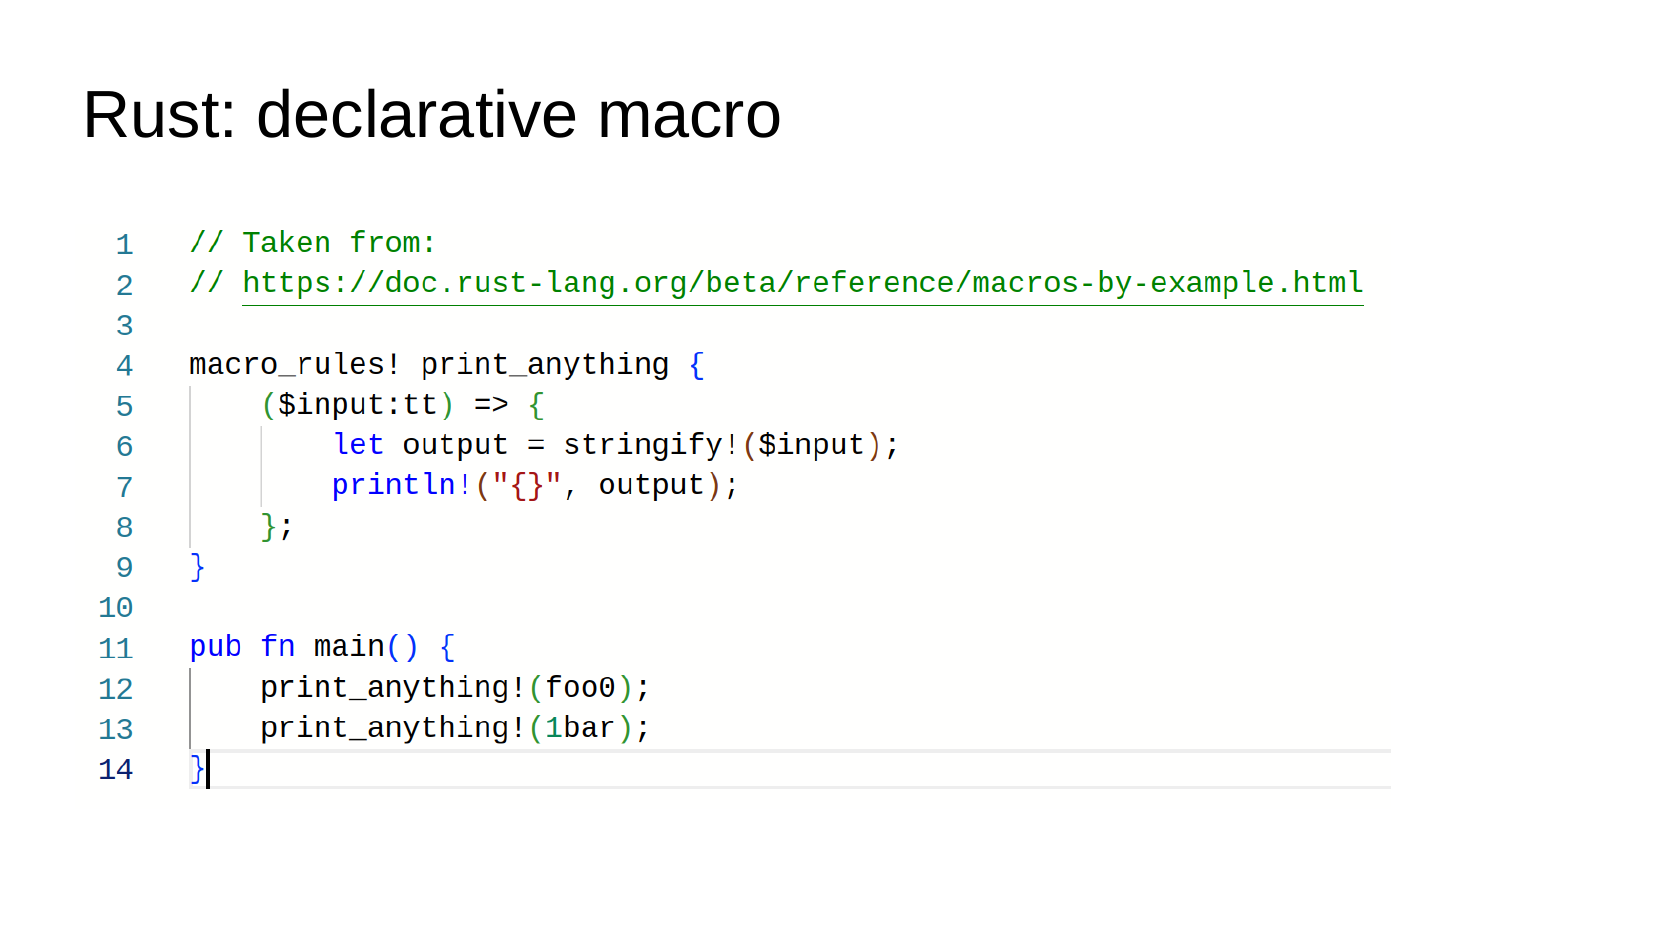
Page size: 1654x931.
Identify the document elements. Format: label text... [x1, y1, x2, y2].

title Rust: declarative macro [82, 37, 1571, 193]
picture [75, 224, 1391, 809]
